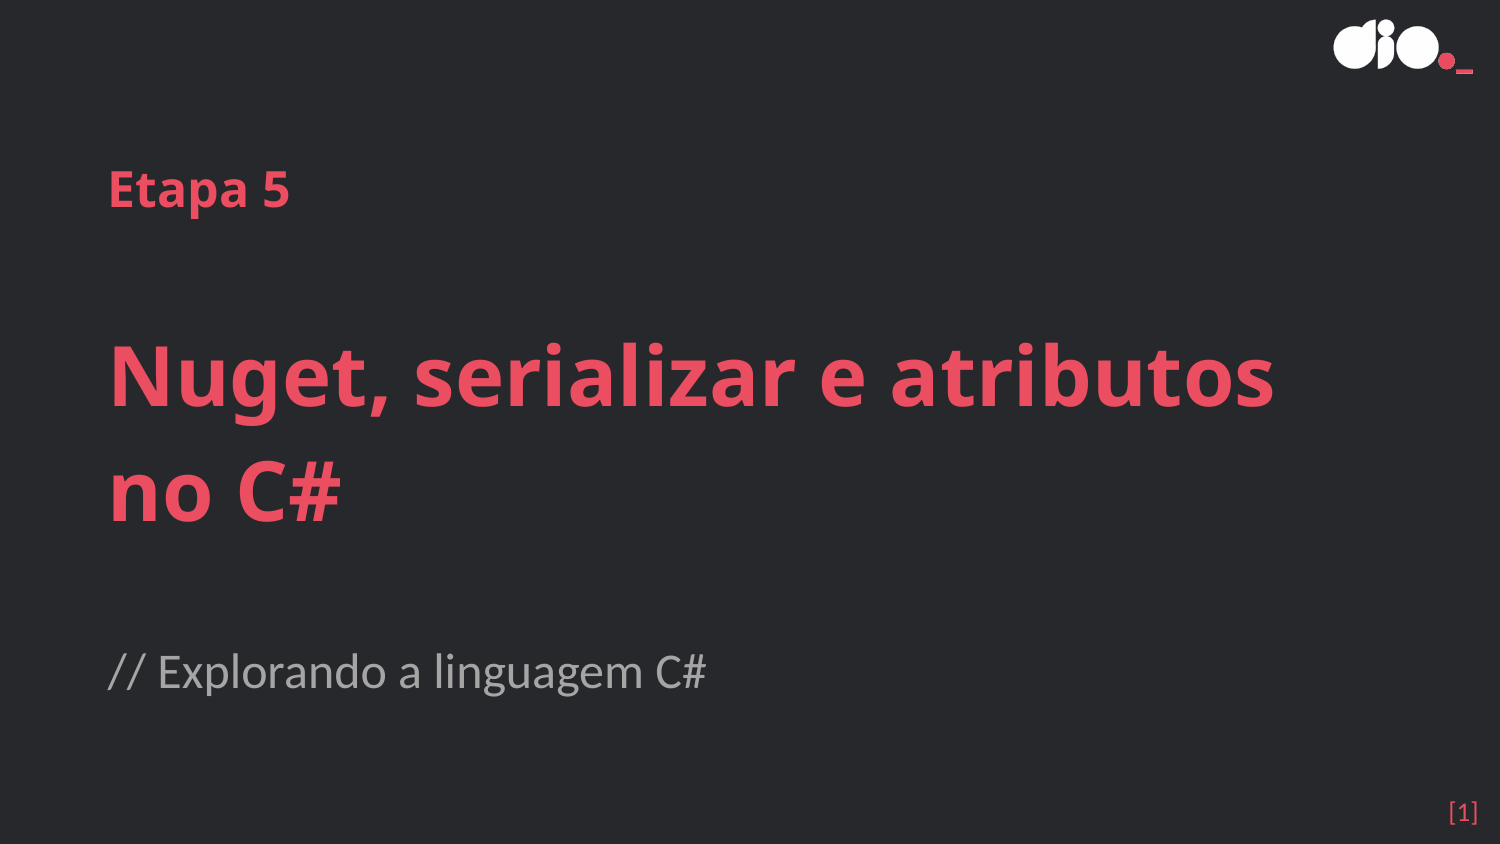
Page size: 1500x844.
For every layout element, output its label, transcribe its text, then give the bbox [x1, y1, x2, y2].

text_box // Explorando a linguagem C# [92, 635, 1309, 701]
picture [1333, 19, 1473, 74]
text_box Etapa 5 [92, 142, 1309, 223]
text_box Nuget, serializar e atributos no C# [92, 292, 1309, 558]
slide_number [<number>] [1403, 779, 1494, 844]
